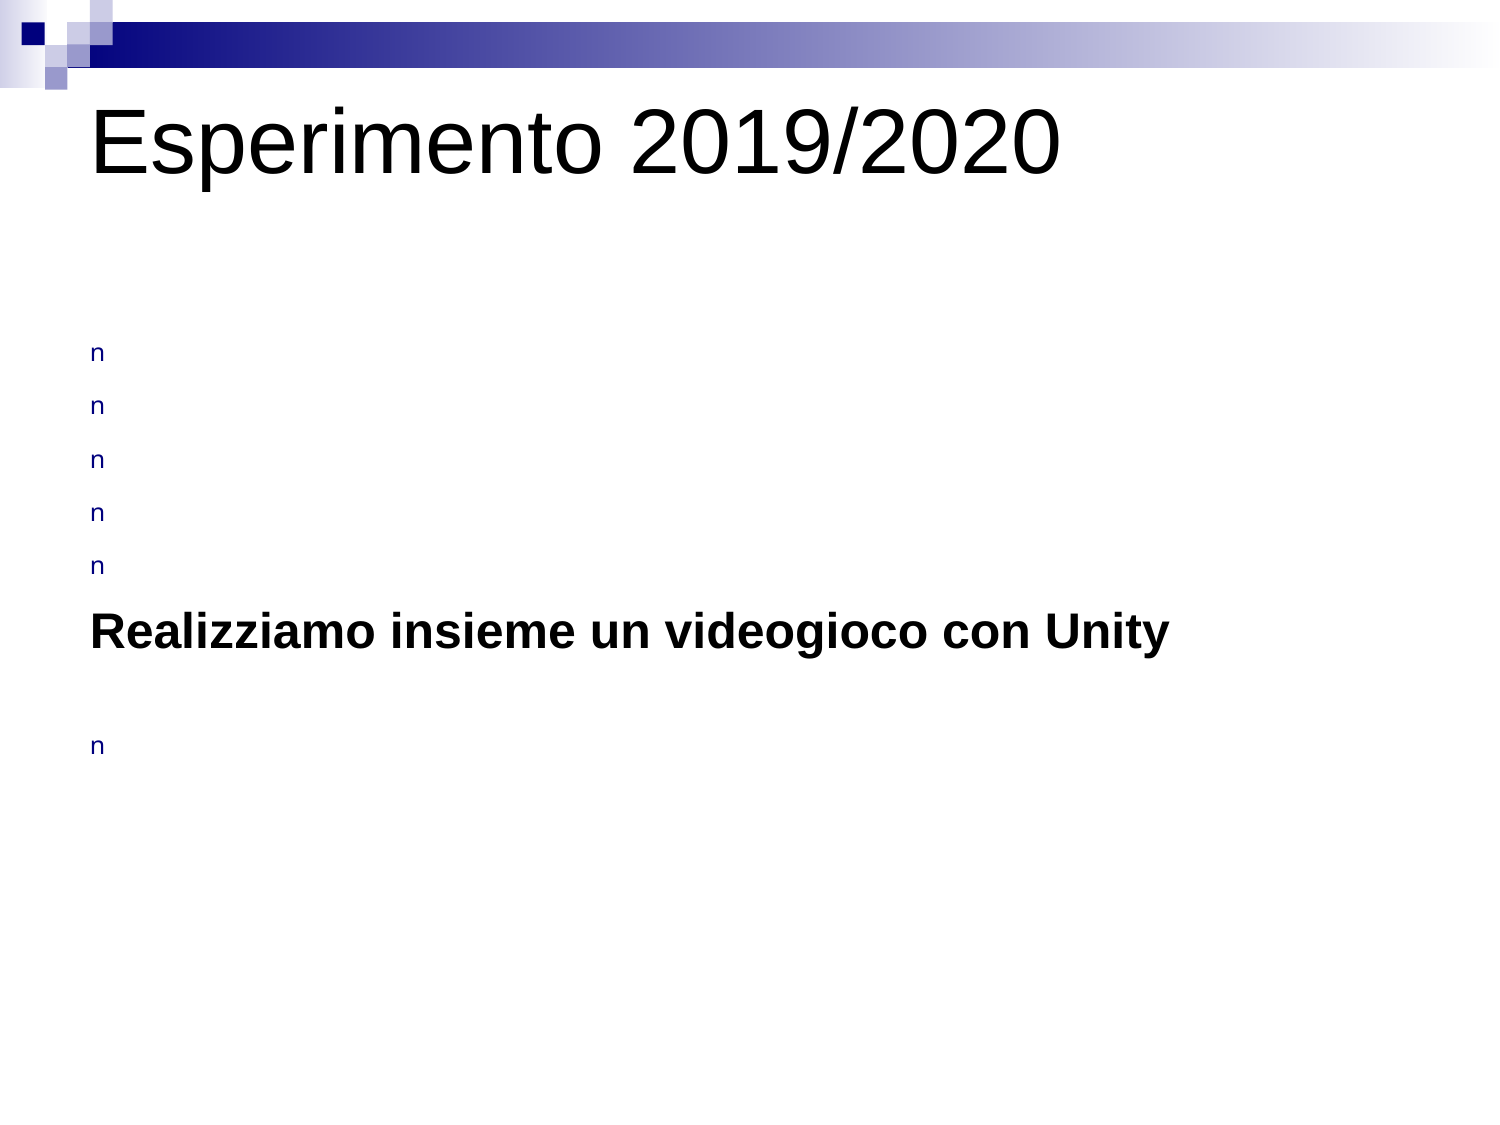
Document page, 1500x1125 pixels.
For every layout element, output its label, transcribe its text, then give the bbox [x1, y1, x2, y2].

title Esperimento 2019/2020 [75, 75, 1425, 300]
list Realizziamo insieme un videogioco con Unity [75, 324, 1425, 963]
